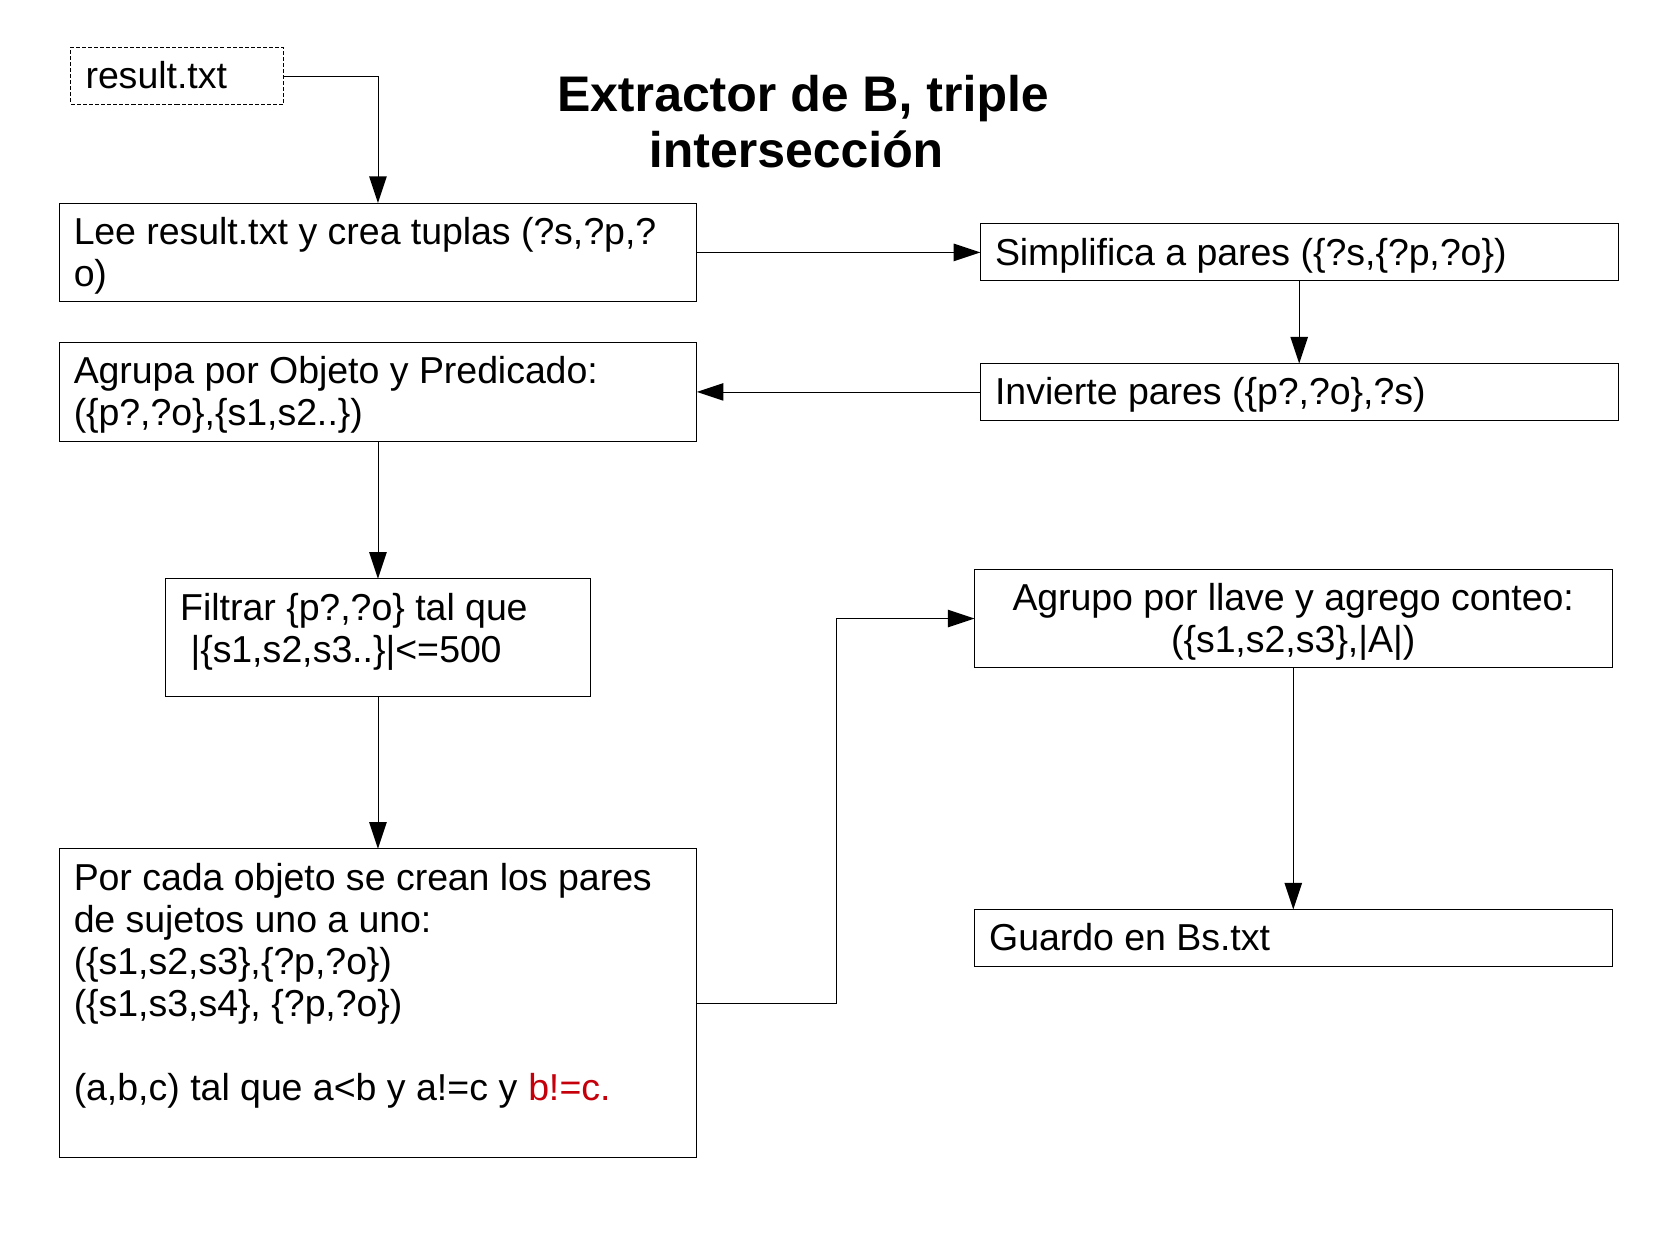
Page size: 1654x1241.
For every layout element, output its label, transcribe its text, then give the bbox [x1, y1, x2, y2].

text_box Extractor de B, triple intersección [472, 59, 1134, 187]
text_box Filtrar {p?,?o} tal que |{s1,s2,s3..}|<=500 [165, 578, 591, 697]
text_box Simplifica a pares ({?s,{?p,?o}) [980, 223, 1619, 281]
text_box Invierte pares ({p?,?o},?s) [980, 363, 1619, 421]
text_box Guardo en Bs.txt [974, 909, 1613, 967]
text_box Por cada objeto se crean los pares de sujetos uno a uno: ({s1,s2,s3},{?p,?o}) ({s1,s3,s4}, {?p,?o}) (a,b,c) tal que a<b y a!=c y b!=c. [59, 848, 697, 1158]
text_box Agrupo por llave y agrego conteo: ({s1,s2,s3},|A|) [974, 569, 1613, 668]
text_box result.txt [70, 47, 284, 105]
text_box Agrupa por Objeto y Predicado: ({p?,?o},{s1,s2..}) [59, 342, 697, 442]
text_box Lee result.txt y crea tuplas (?s,?p,?o) [59, 203, 697, 302]
